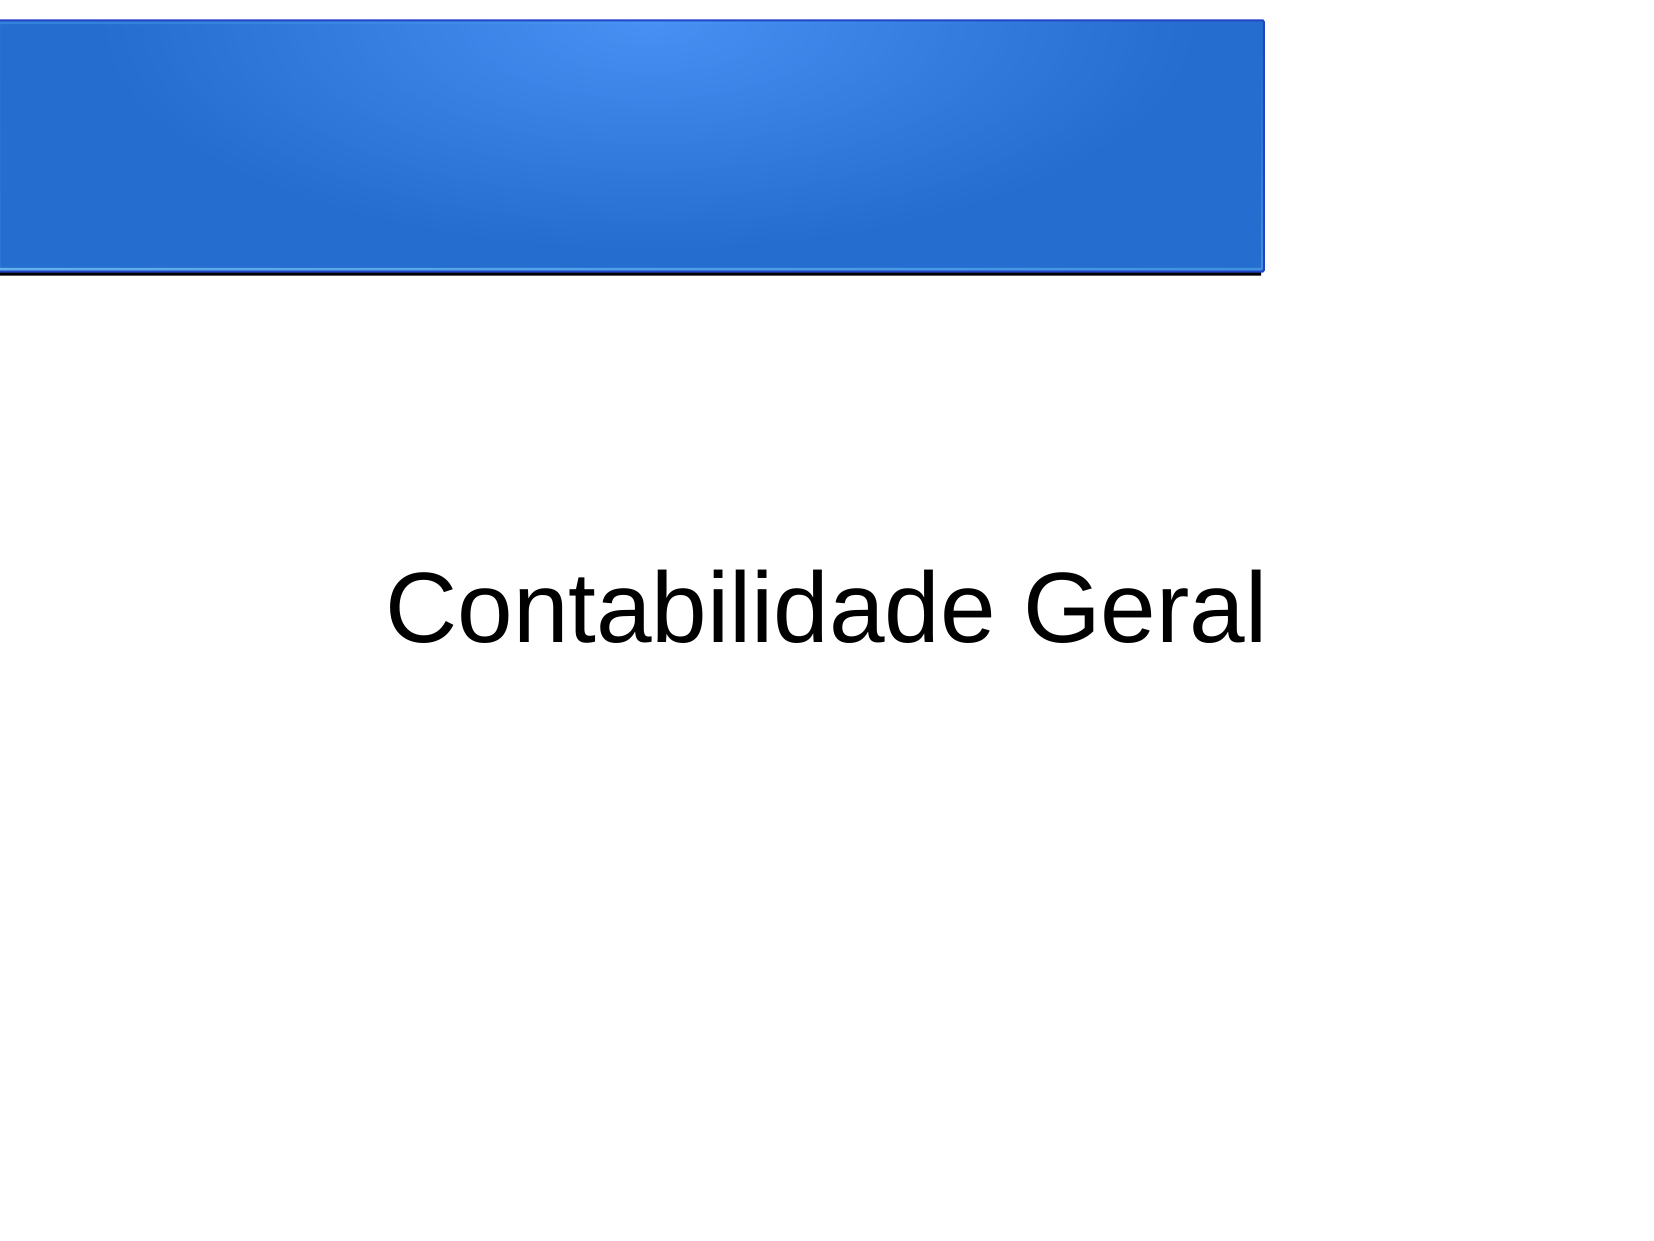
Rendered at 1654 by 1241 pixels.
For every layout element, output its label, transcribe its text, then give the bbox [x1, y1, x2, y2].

subtitle Contabilidade Geral [295, 531, 1359, 686]
